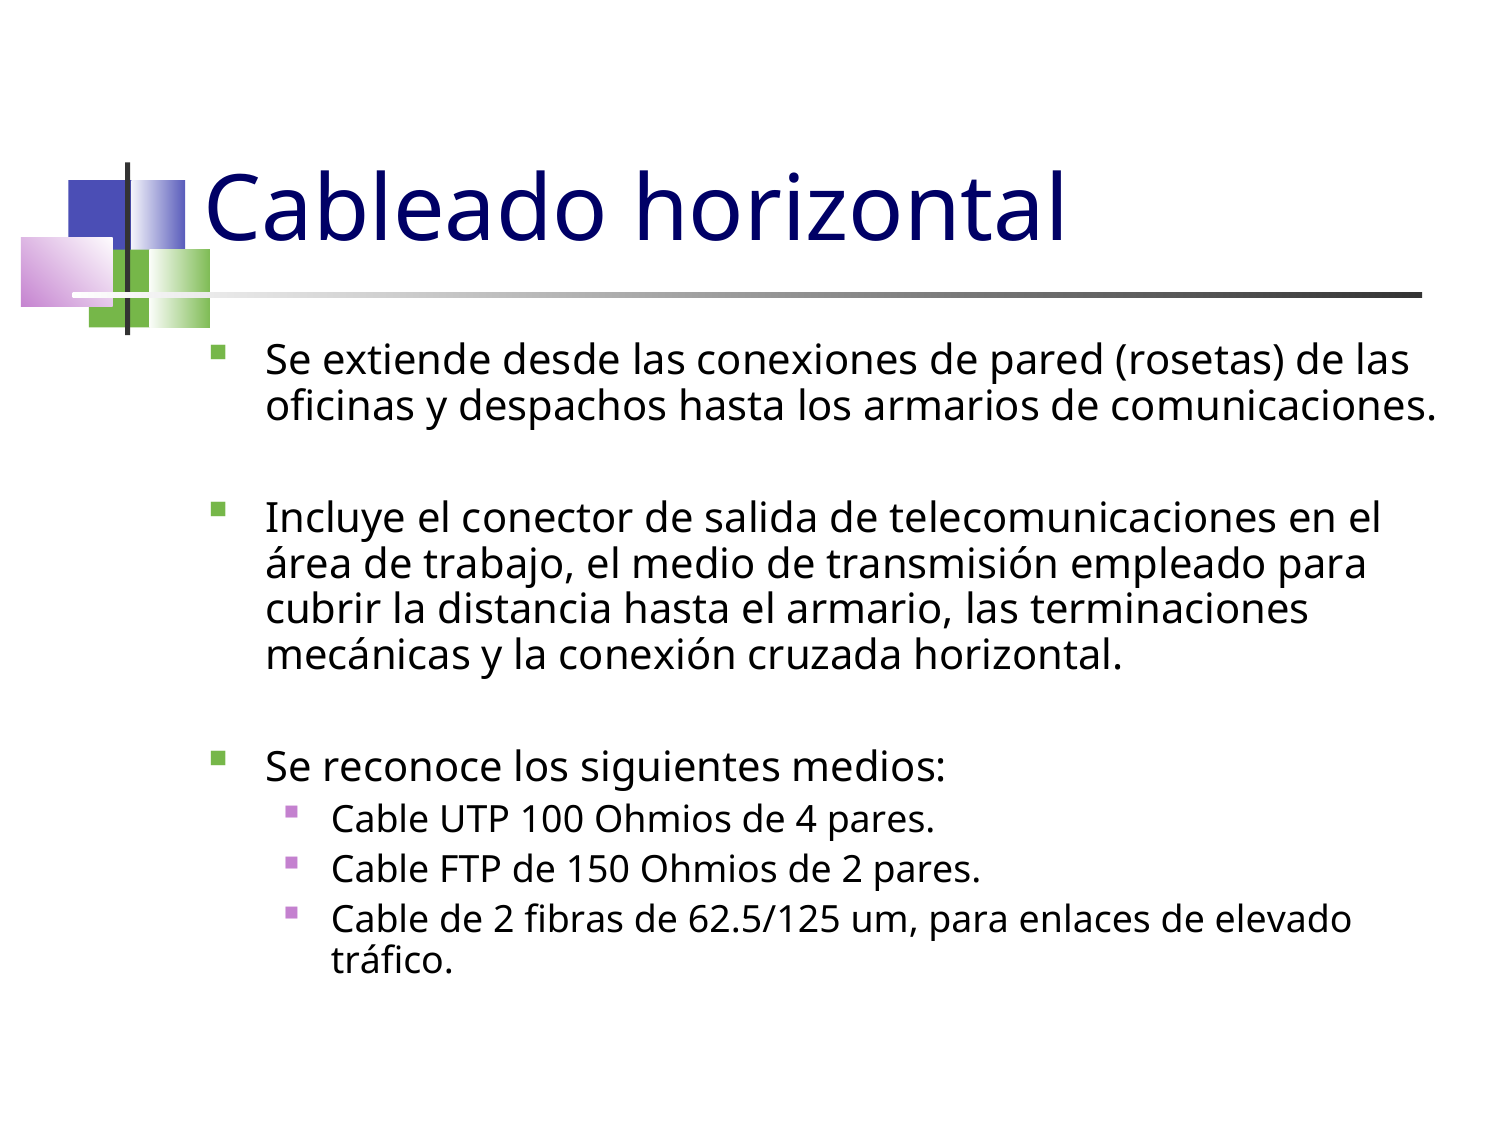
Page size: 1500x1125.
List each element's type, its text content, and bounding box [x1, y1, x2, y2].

title Cableado horizontal [188, 35, 1468, 276]
list Se extiende desde las conexiones de pared (rosetas) de las oficinas y despachos hasta los armarios de comunicaciones. Incluye el conector de salida de telecomunicaciones en el área de trabajo, el medio de transmisión empleado para cubrir la distancia hasta el armario, las terminaciones mecánicas y la conexión cruzada horizontal. Se reconoce los siguientes medios: Cable UTP 100 Ohmios de 4 pares. Cable FTP de 150 Ohmios de 2 pares. Cable de 2 fibras de 62.5/125 um, para enlaces de elevado tráfico. [193, 330, 1469, 1071]
